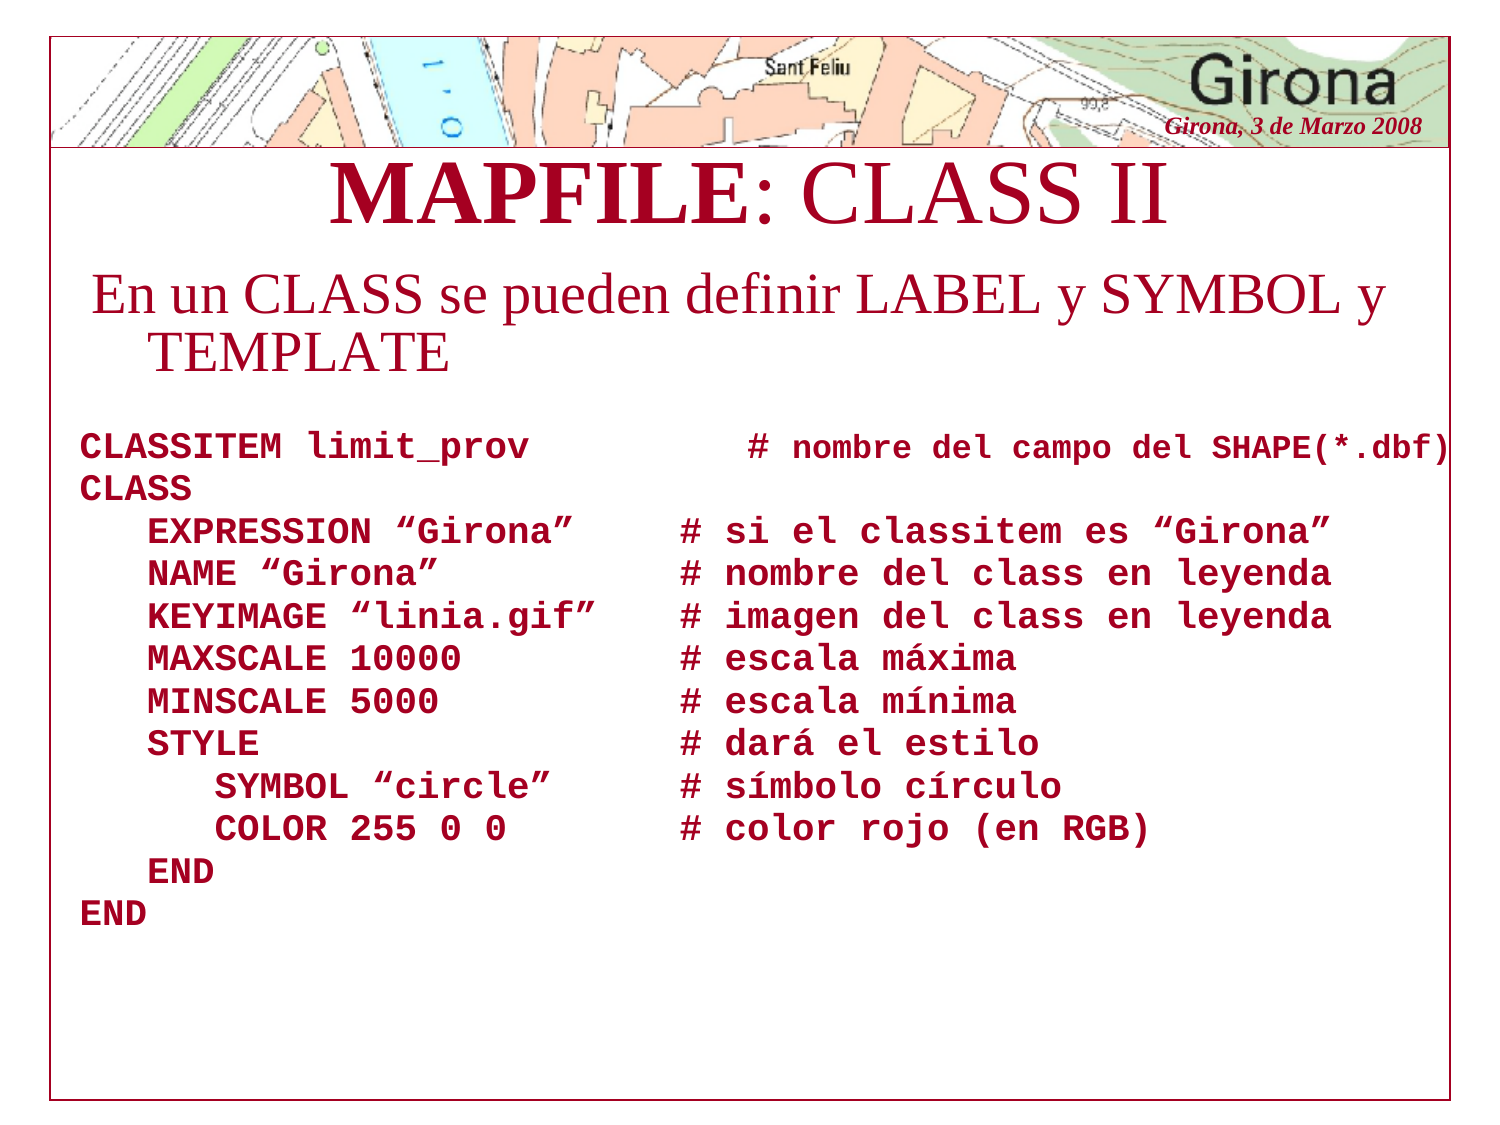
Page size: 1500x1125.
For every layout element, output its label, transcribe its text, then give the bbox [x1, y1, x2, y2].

list En un CLASS se pueden definir LABEL y SYMBOL y TEMPLATE [76, 259, 1427, 413]
picture [51, 37, 1448, 147]
text_box CLASSITEM limit_prov # nombre del campo del SHAPE(*.dbf) CLASS EXPRESSION “Girona” # si el classitem es “Girona” NAME “Girona” # nombre del class en leyenda KEYIMAGE “linia.gif” # imagen del class en leyenda MAXSCALE 10000 # escala máxima MINSCALE 5000 # escala mínima STYLE # dará el estilo SYMBOL “circle” # símbolo círculo COLOR 255 0 0 # color rojo (en RGB) END END [64, 419, 1471, 945]
text_box MAPFILE: CLASS II [76, 109, 1424, 275]
